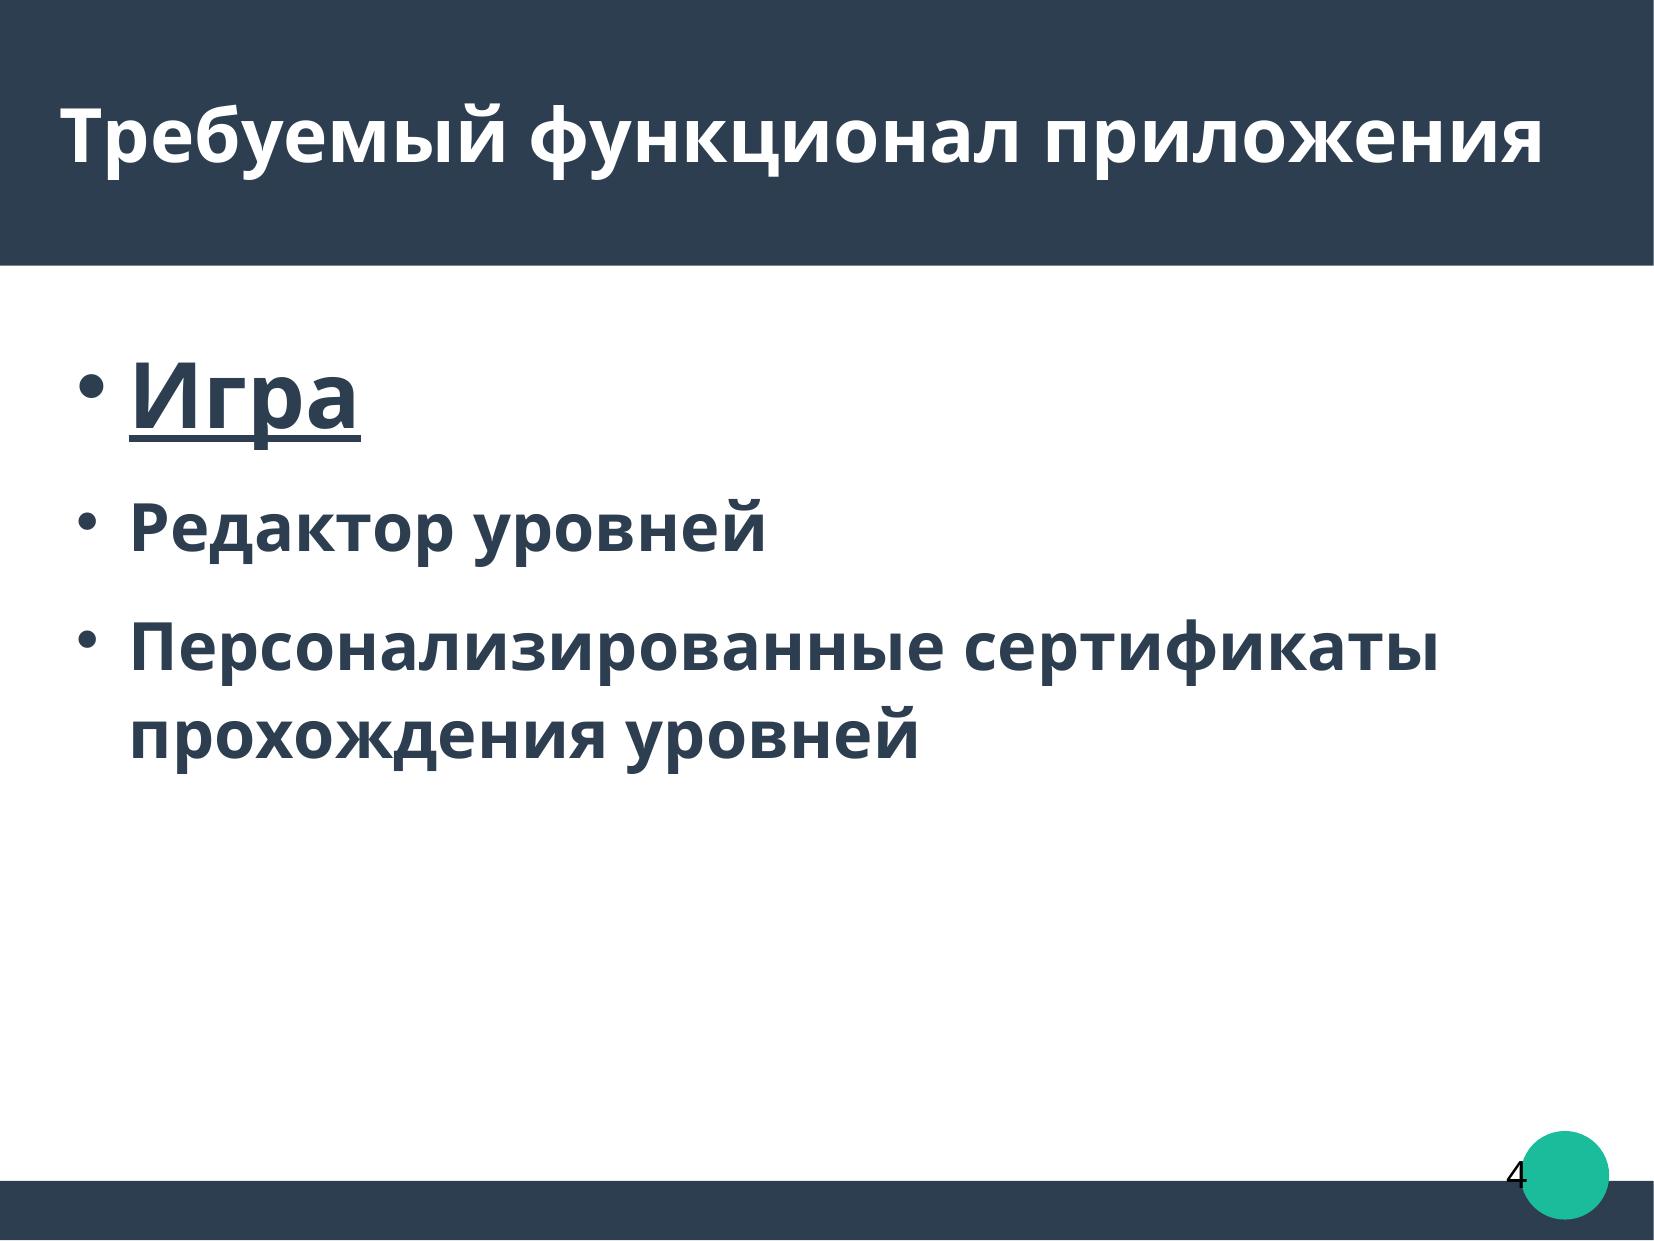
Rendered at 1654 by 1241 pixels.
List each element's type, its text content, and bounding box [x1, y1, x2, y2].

list Игра Редактор уровней Персонализированные сертификаты прохождения уровней [59, 324, 1630, 874]
title Требуемый функционал приложения [59, 49, 1595, 207]
